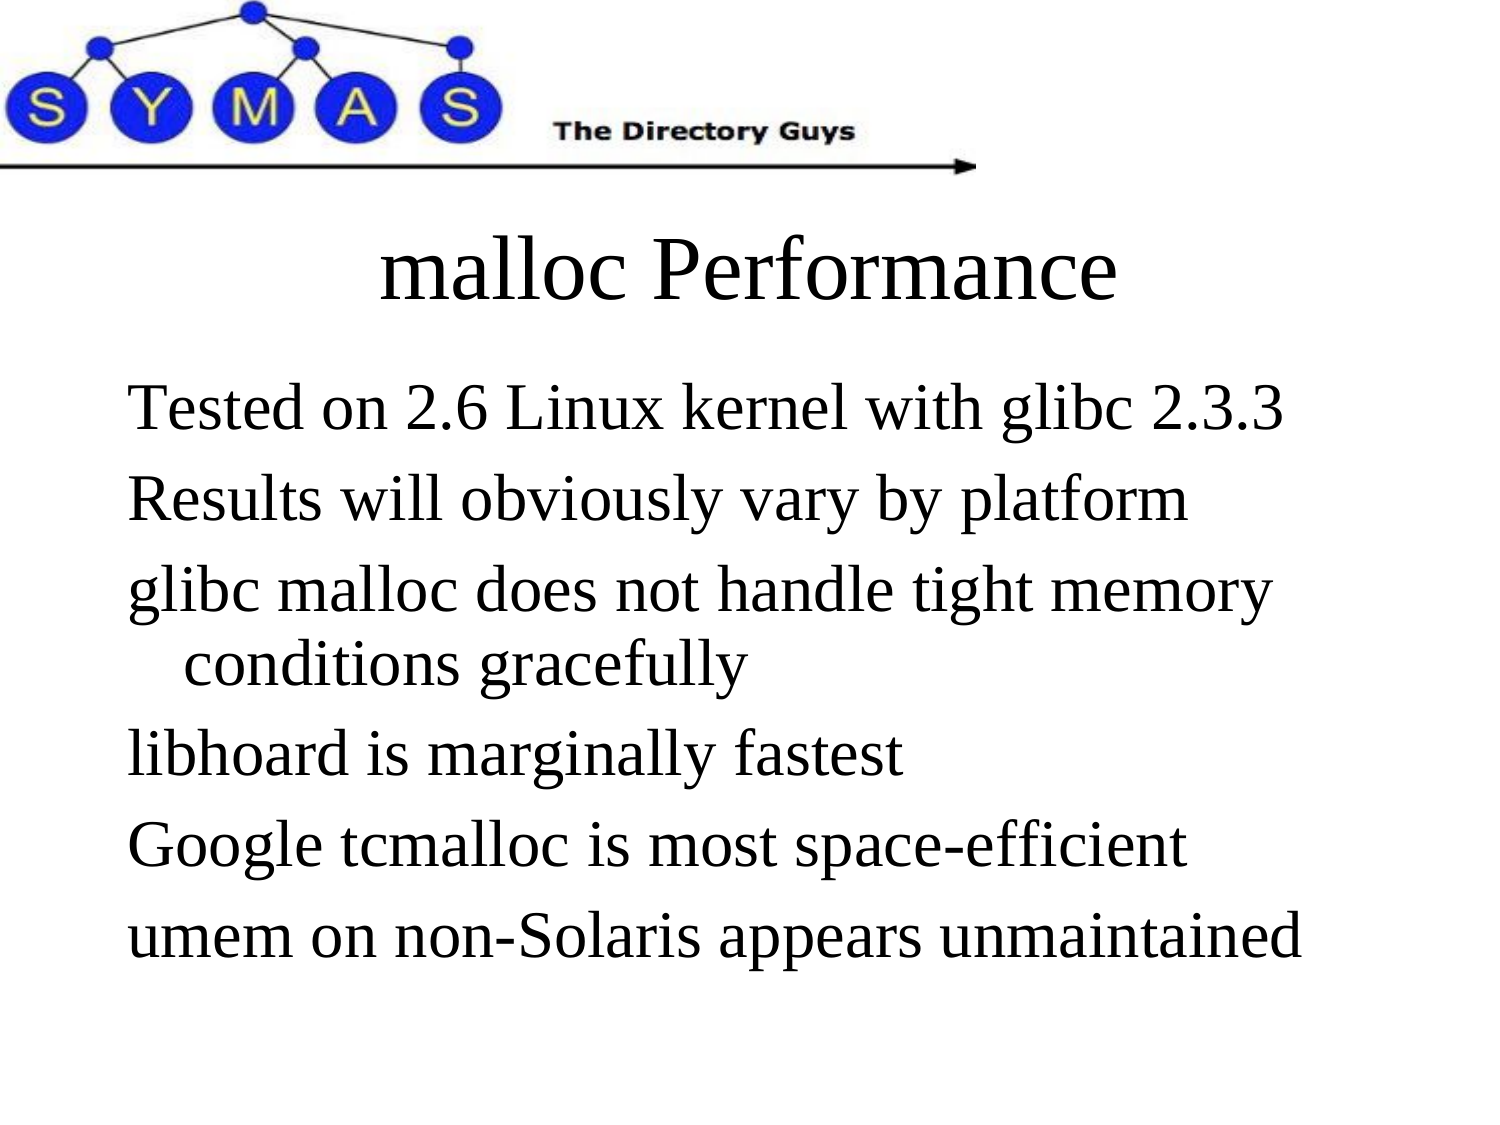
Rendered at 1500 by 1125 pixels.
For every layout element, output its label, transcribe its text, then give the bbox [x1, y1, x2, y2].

list Tested on 2.6 Linux kernel with glibc 2.3.3 Results will obviously vary by platform glibc malloc does not handle tight memory conditions gracefully libhoard is marginally fastest Google tcmalloc is most space-efficient umem on non-Solaris appears unmaintained [112, 362, 1388, 1038]
picture [0, 0, 976, 188]
title malloc Performance [112, 187, 1388, 351]
